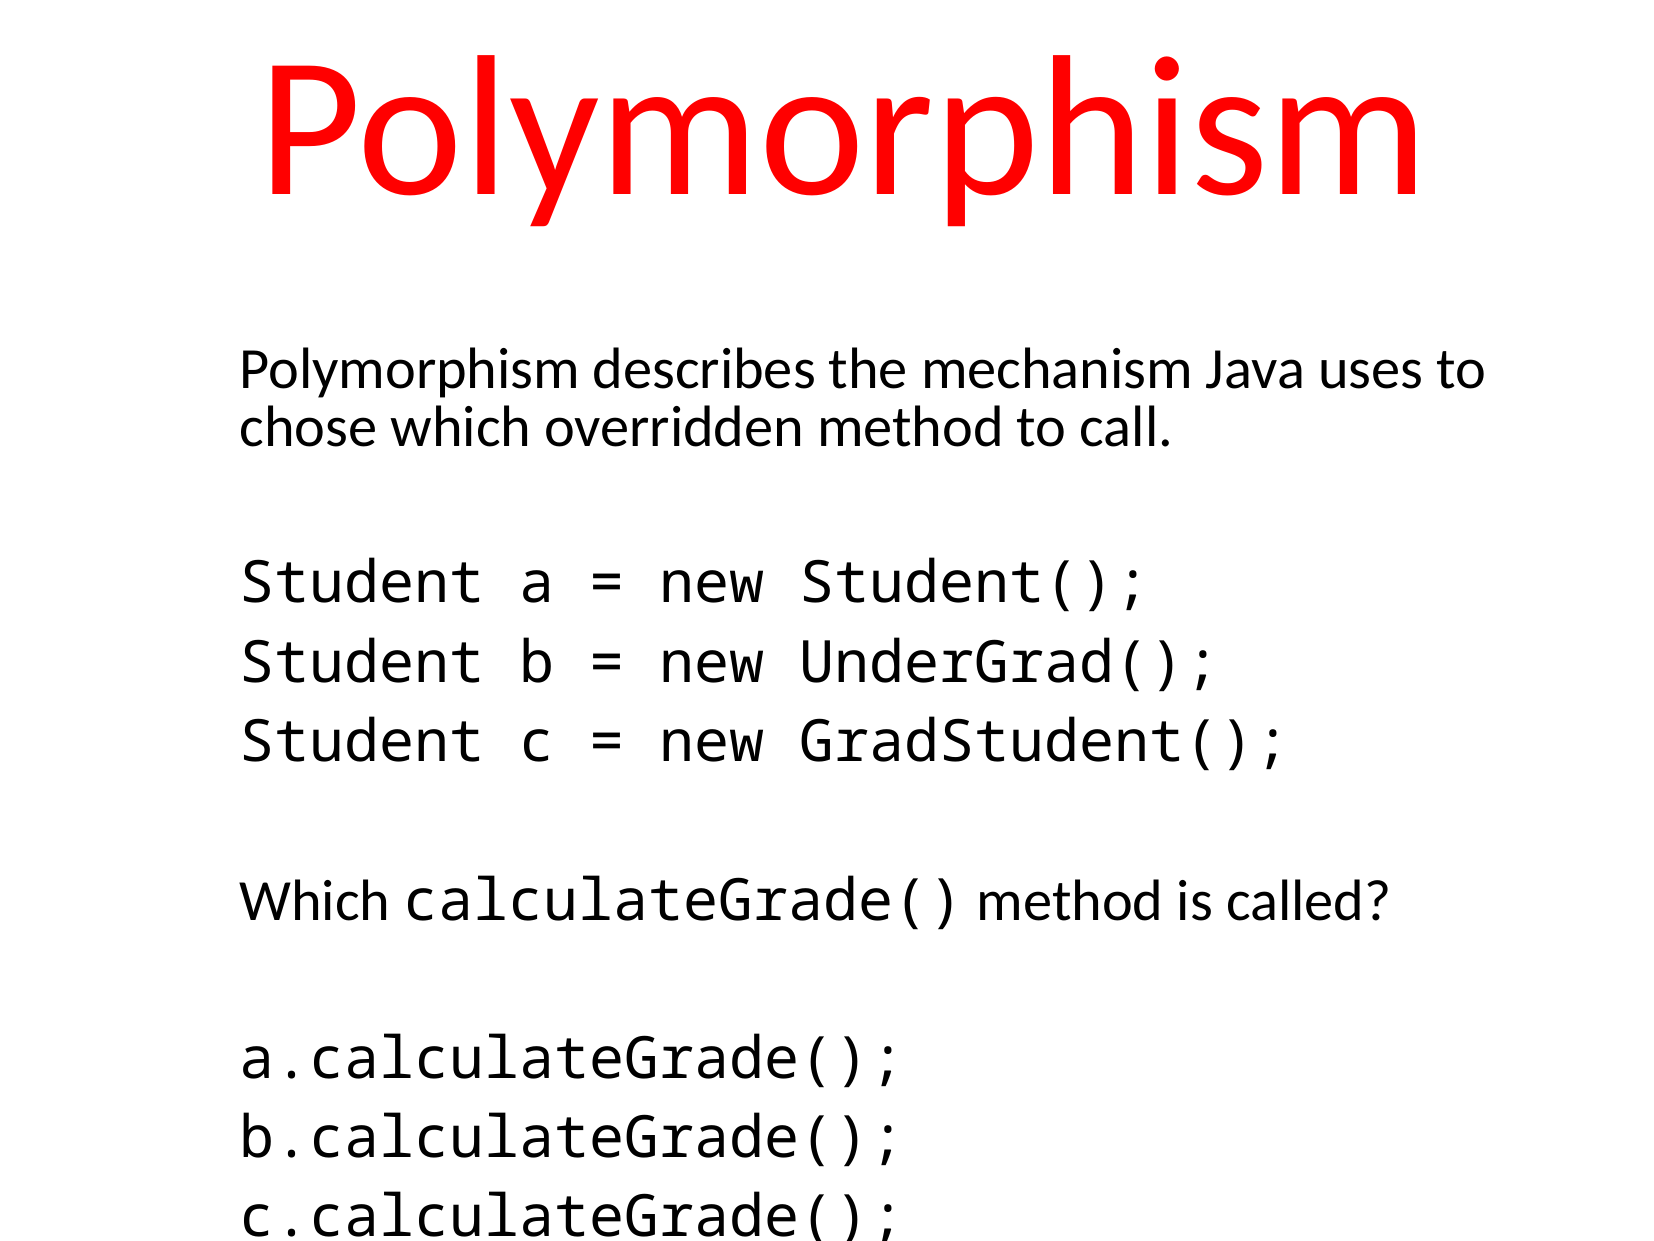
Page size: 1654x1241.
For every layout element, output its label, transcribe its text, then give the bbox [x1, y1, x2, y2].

text_box Polymorphism describes the mechanism Java uses to chose which overridden method to call. Student a = new Student(); Student b = new UnderGrad(); Student c = new GradStudent(); Which calculateGrade() method is called? a.calculateGrade(); b.calculateGrade(); c.calculateGrade(); [225, 337, 1538, 1241]
text_box Polymorphism [37, 37, 1651, 297]
